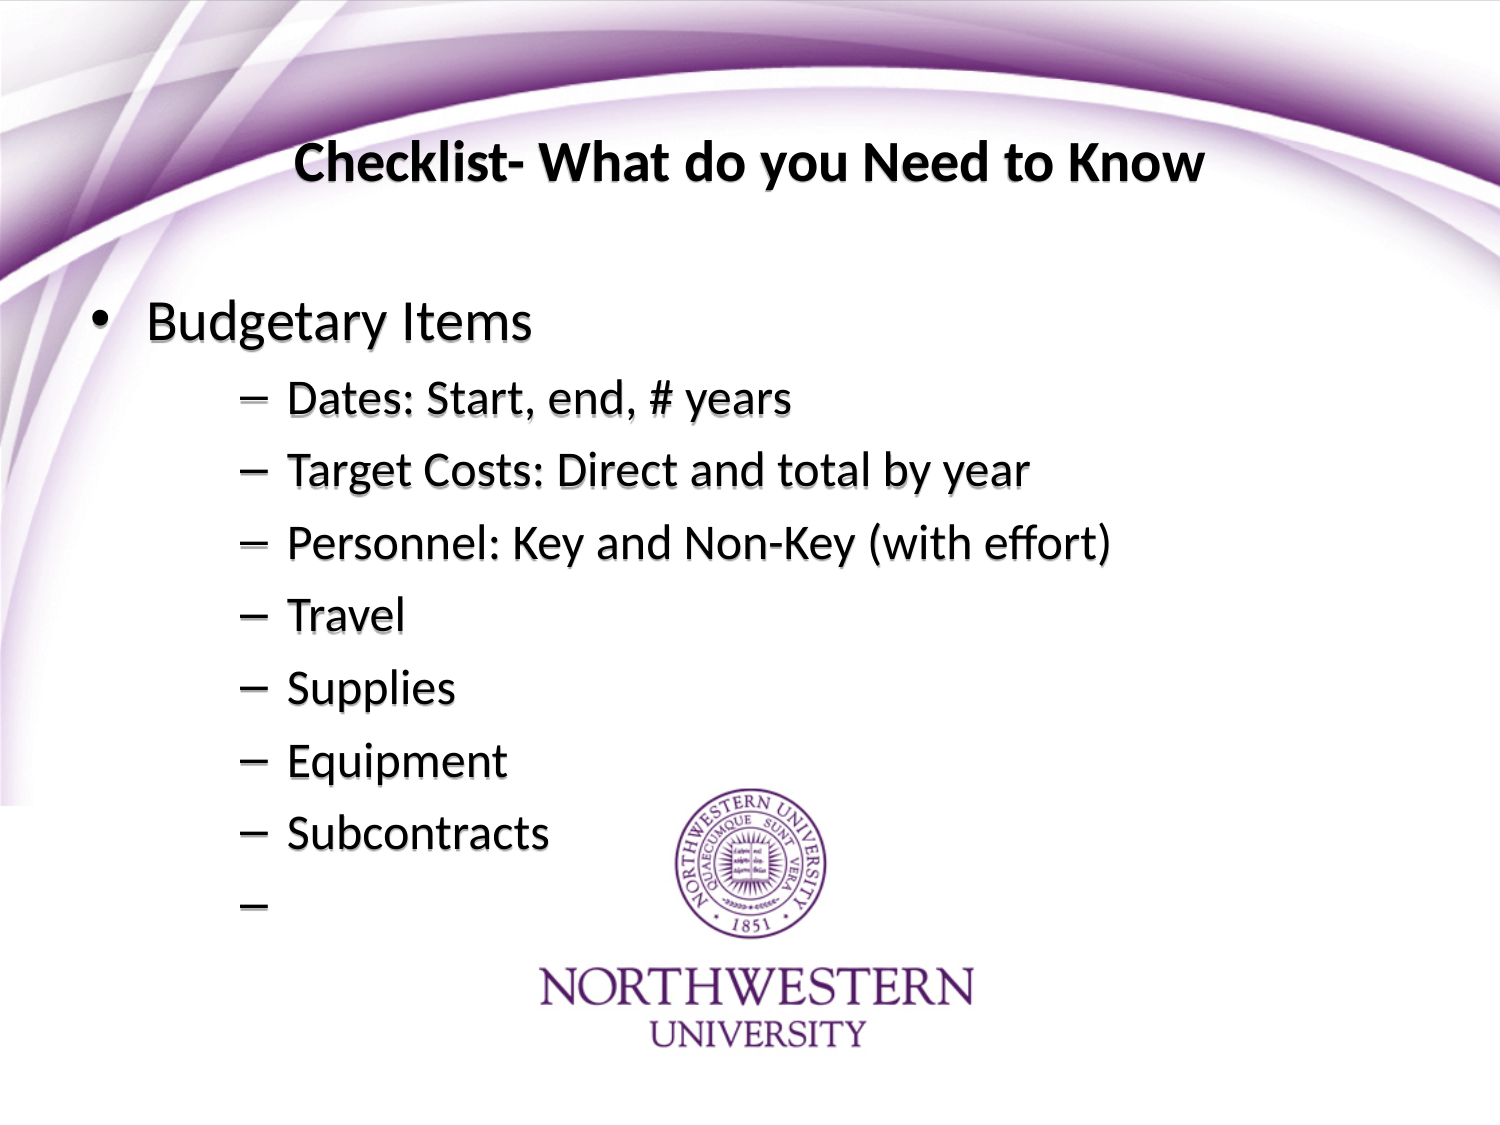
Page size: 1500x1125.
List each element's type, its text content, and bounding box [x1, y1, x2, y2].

list Budgetary Items Dates: Start, end, # years Target Costs: Direct and total by year Personnel: Key and Non-Key (with effort) Travel Supplies Equipment Subcontracts [75, 274, 1426, 912]
title Checklist- What do you Need to Know [75, 101, 1426, 215]
